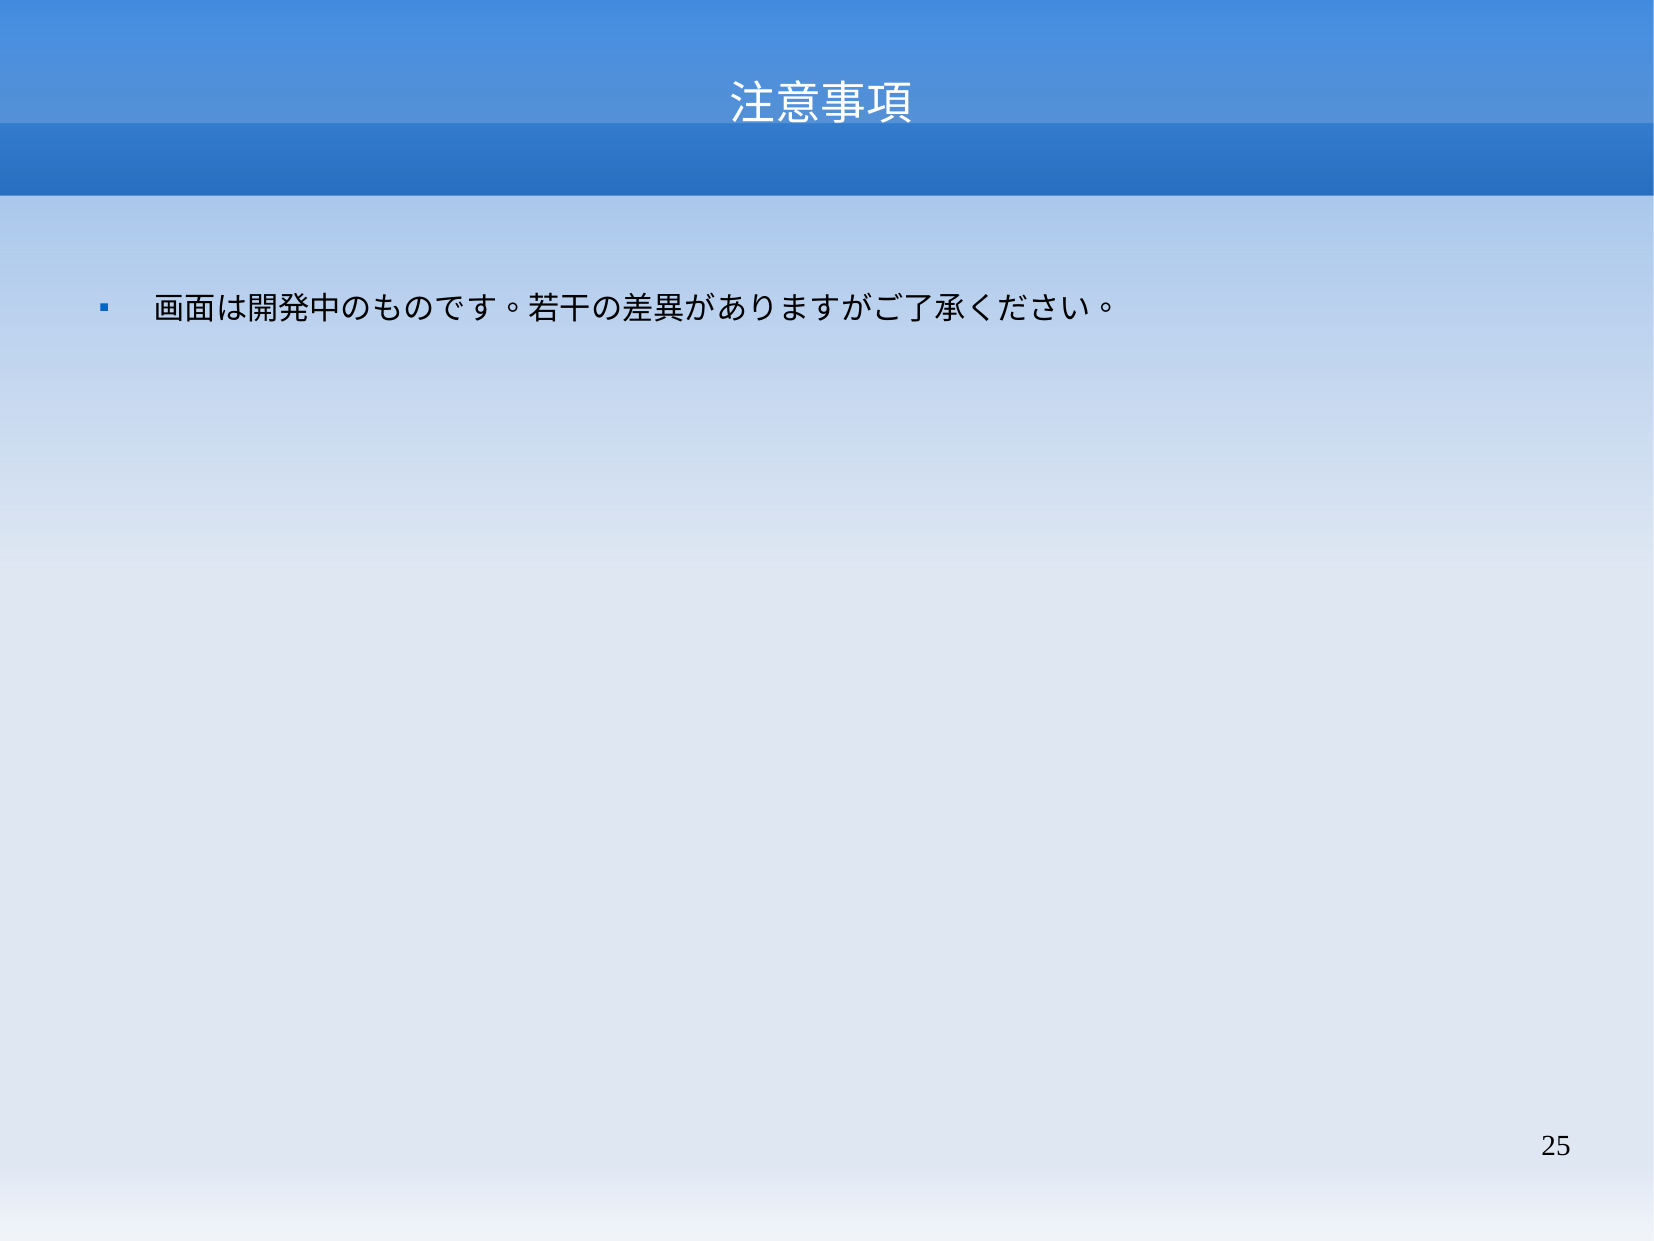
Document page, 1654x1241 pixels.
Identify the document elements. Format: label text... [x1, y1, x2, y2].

list 画面は開発中のものです。若干の差異がありますがご了承ください。 [82, 290, 1571, 1094]
picture [0, 0, 1654, 1241]
title 注意事項 [76, 7, 1565, 200]
